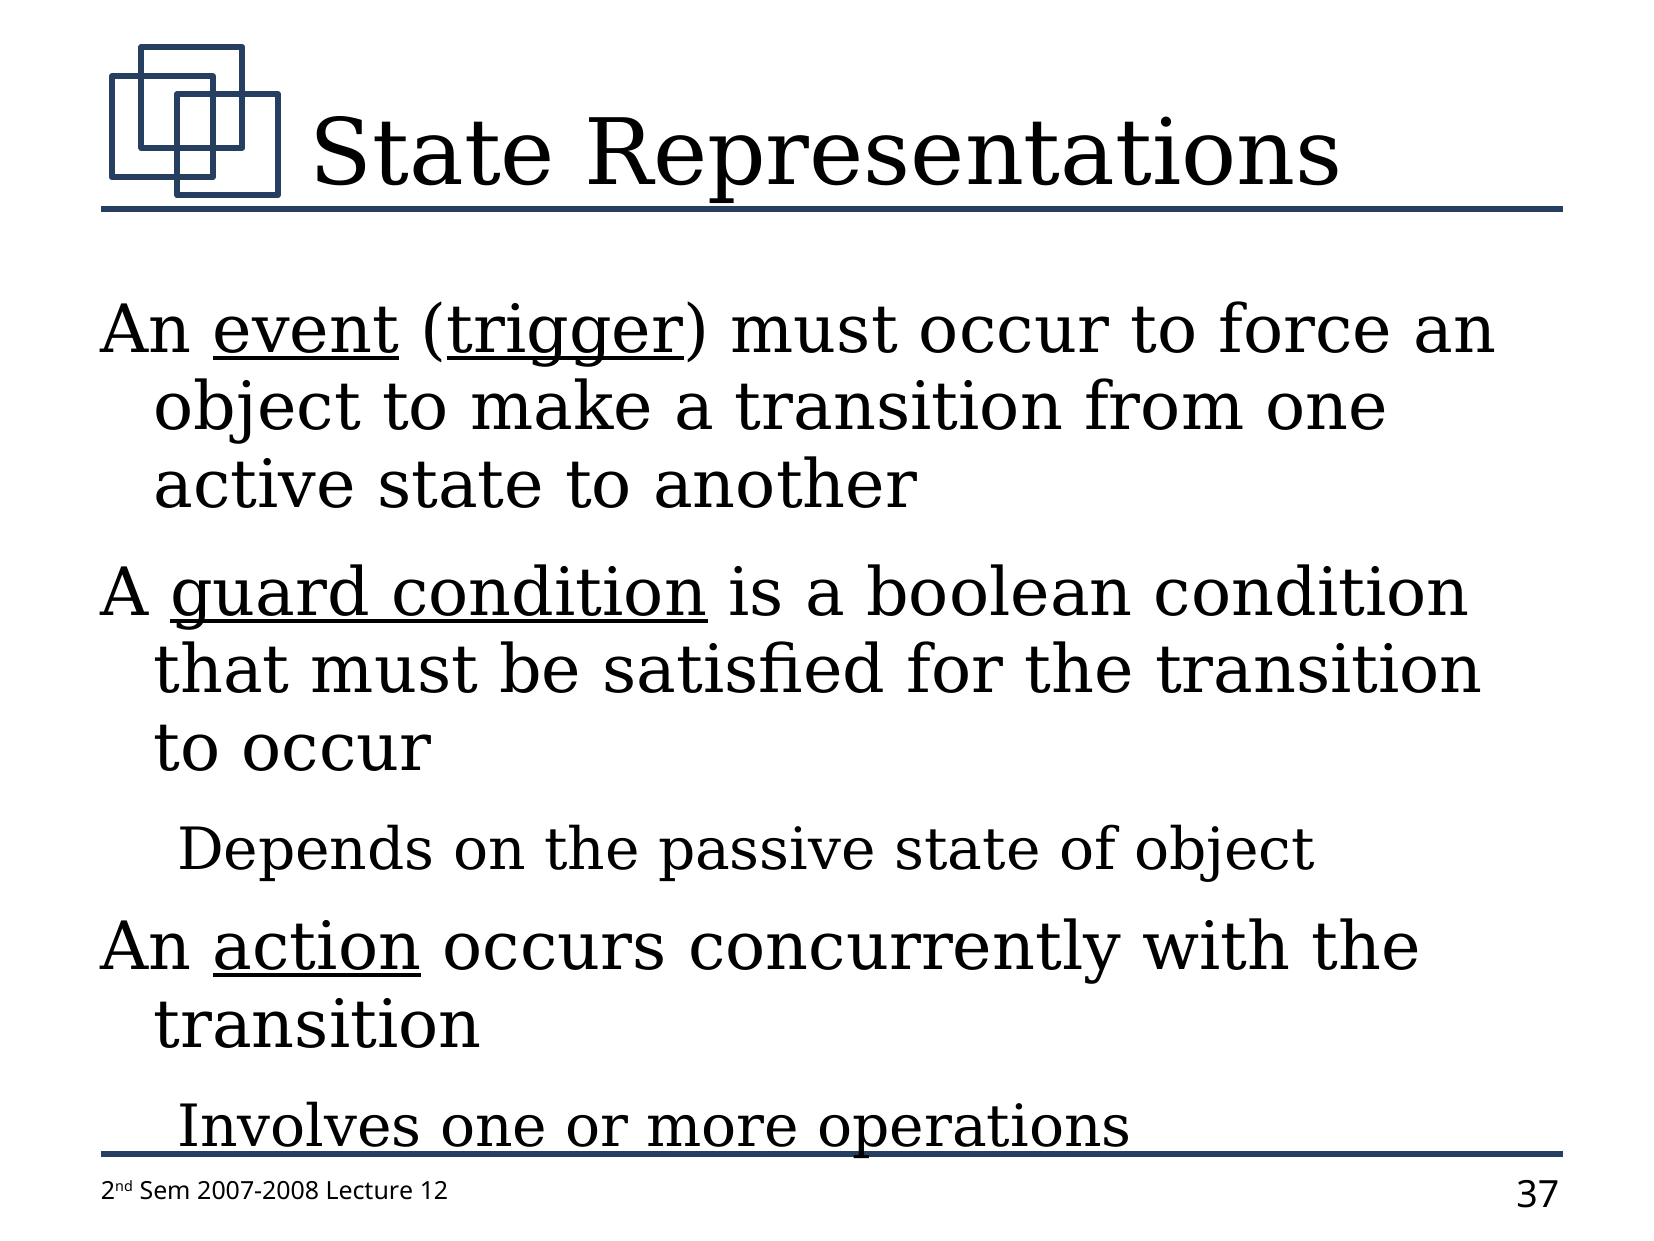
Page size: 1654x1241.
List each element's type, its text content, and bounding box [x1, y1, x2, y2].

list An event (trigger) must occur to force an object to make a transition from one active state to another A guard condition is a boolean condition that must be satisfied for the transition to occur Depends on the passive state of object An action occurs concurrently with the transition Involves one or more operations [82, 290, 1571, 1161]
title State Representations [82, 49, 1571, 257]
